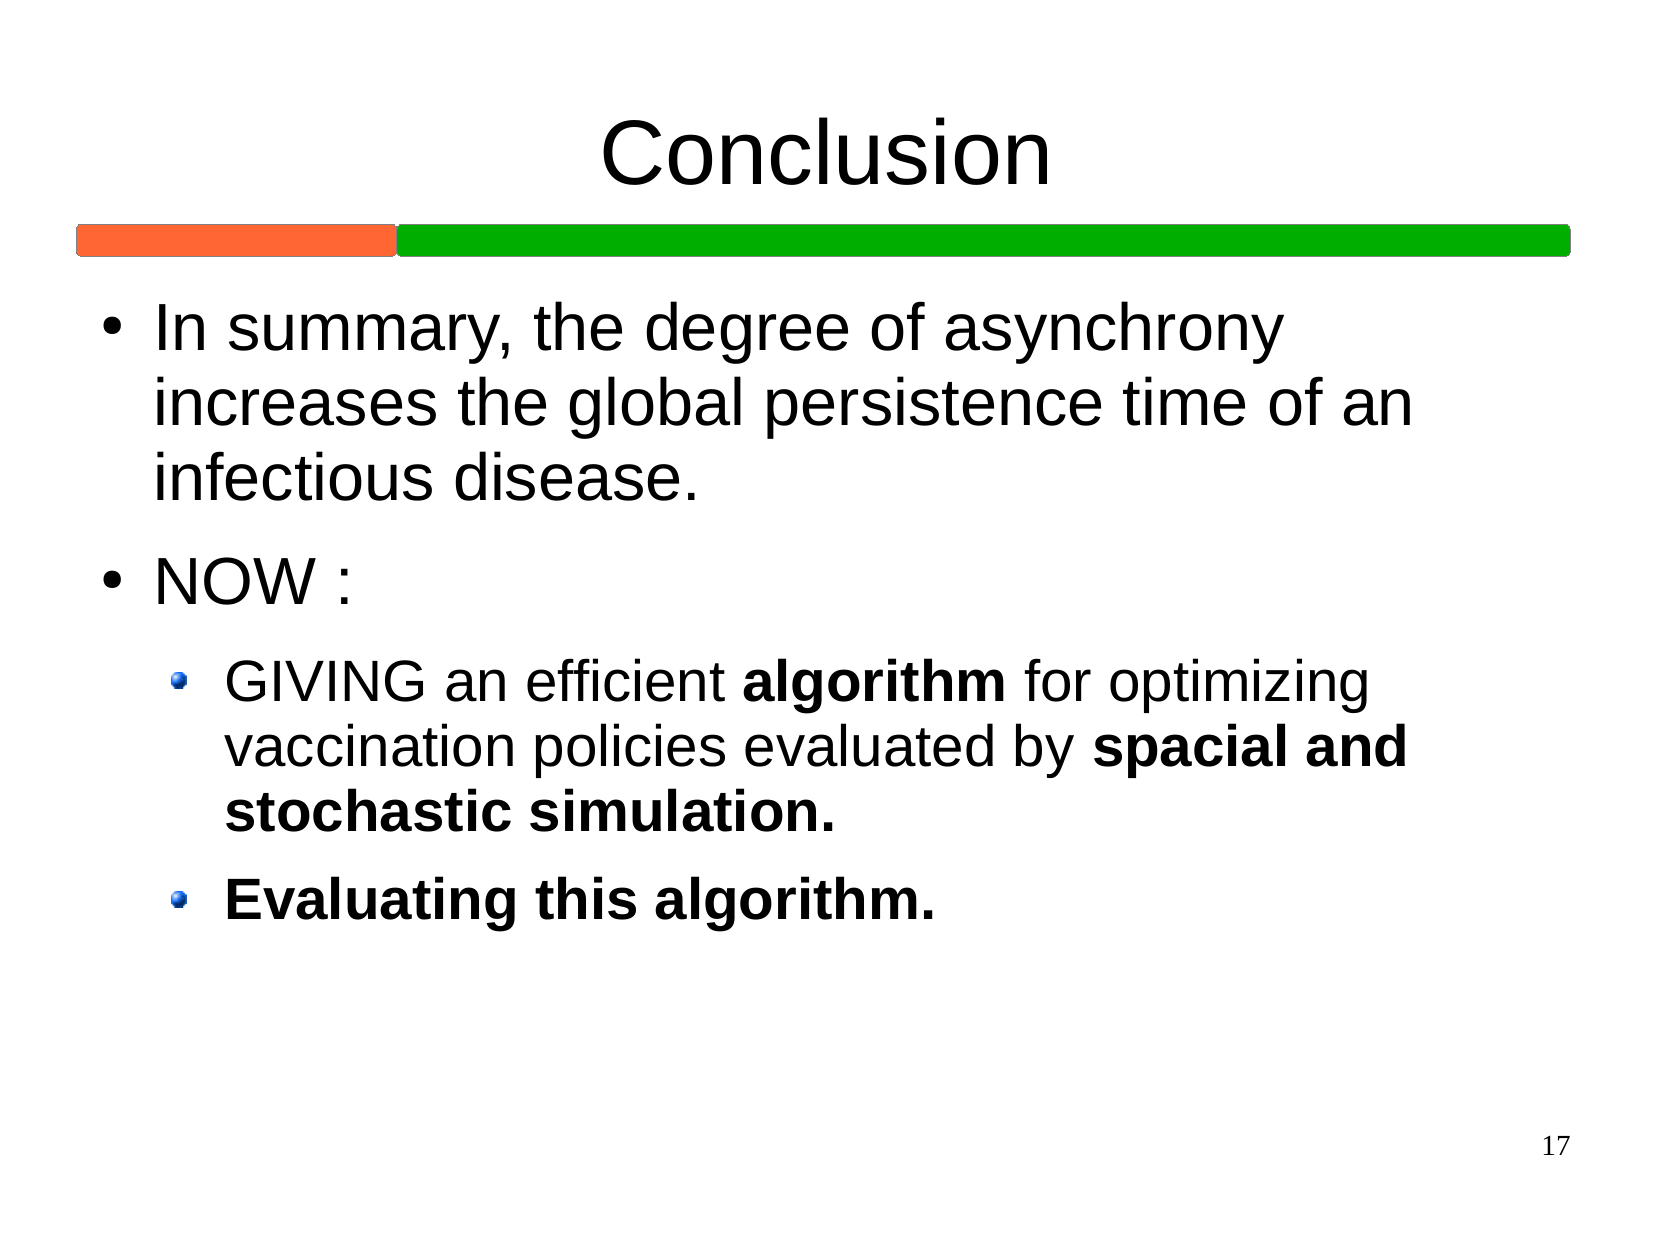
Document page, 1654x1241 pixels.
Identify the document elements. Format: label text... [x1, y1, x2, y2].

text_box [76, 224, 1571, 257]
title Conclusion [82, 49, 1571, 228]
list In summary, the degree of asynchrony increases the global persistence time of an infectious disease. NOW : GIVING an efficient algorithm for optimizing vaccination policies evaluated by spacial and stochastic simulation. Evaluating this algorithm. [82, 290, 1538, 1010]
